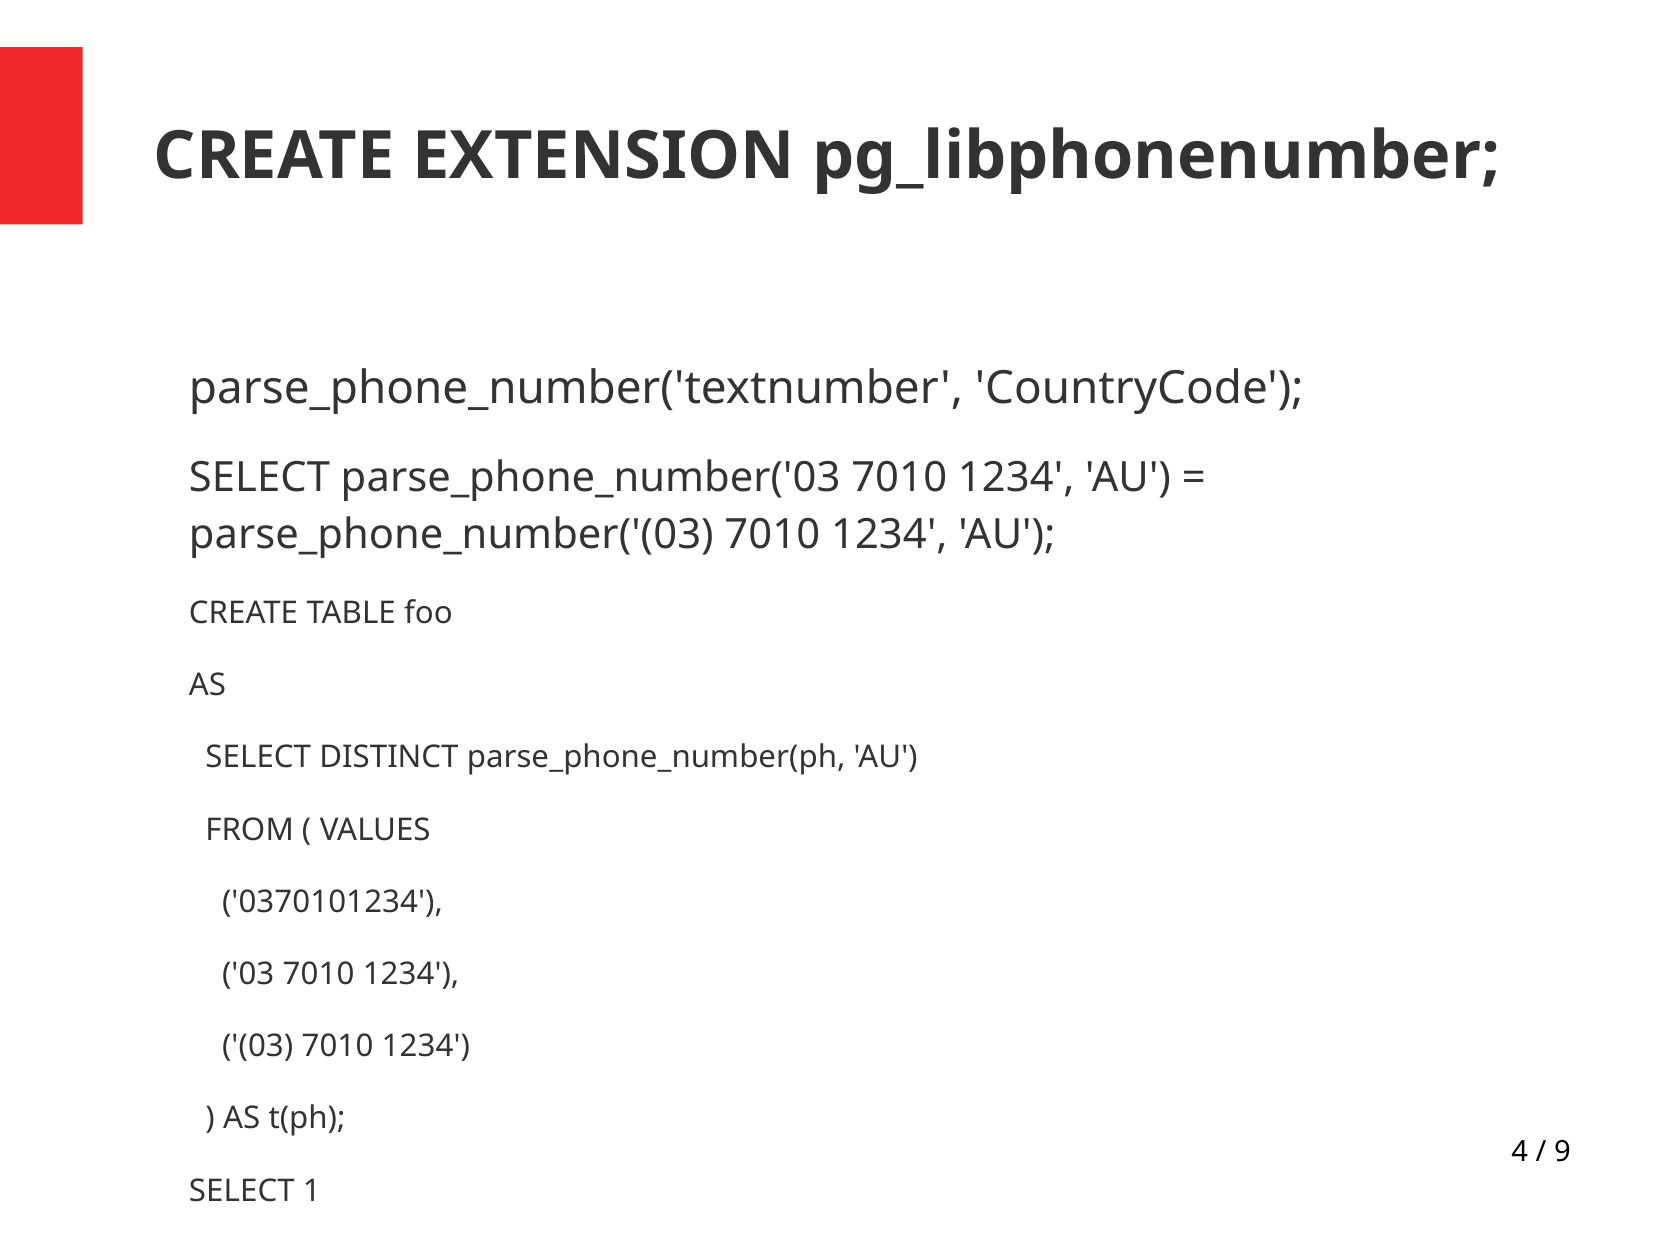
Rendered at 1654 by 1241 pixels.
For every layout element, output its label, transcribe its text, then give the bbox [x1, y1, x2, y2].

title CREATE EXTENSION pg_libphonenumber; [118, 49, 1571, 257]
list parse_phone_number('textnumber', 'CountryCode'); SELECT parse_phone_number('03 7010 1234', 'AU') = parse_phone_number('(03) 7010 1234', 'AU'); CREATE TABLE foo AS SELECT DISTINCT parse_phone_number(ph, 'AU') FROM ( VALUES ('0370101234'), ('03 7010 1234'), ('(03) 7010 1234') ) AS t(ph); SELECT 1 [118, 354, 1536, 1074]
